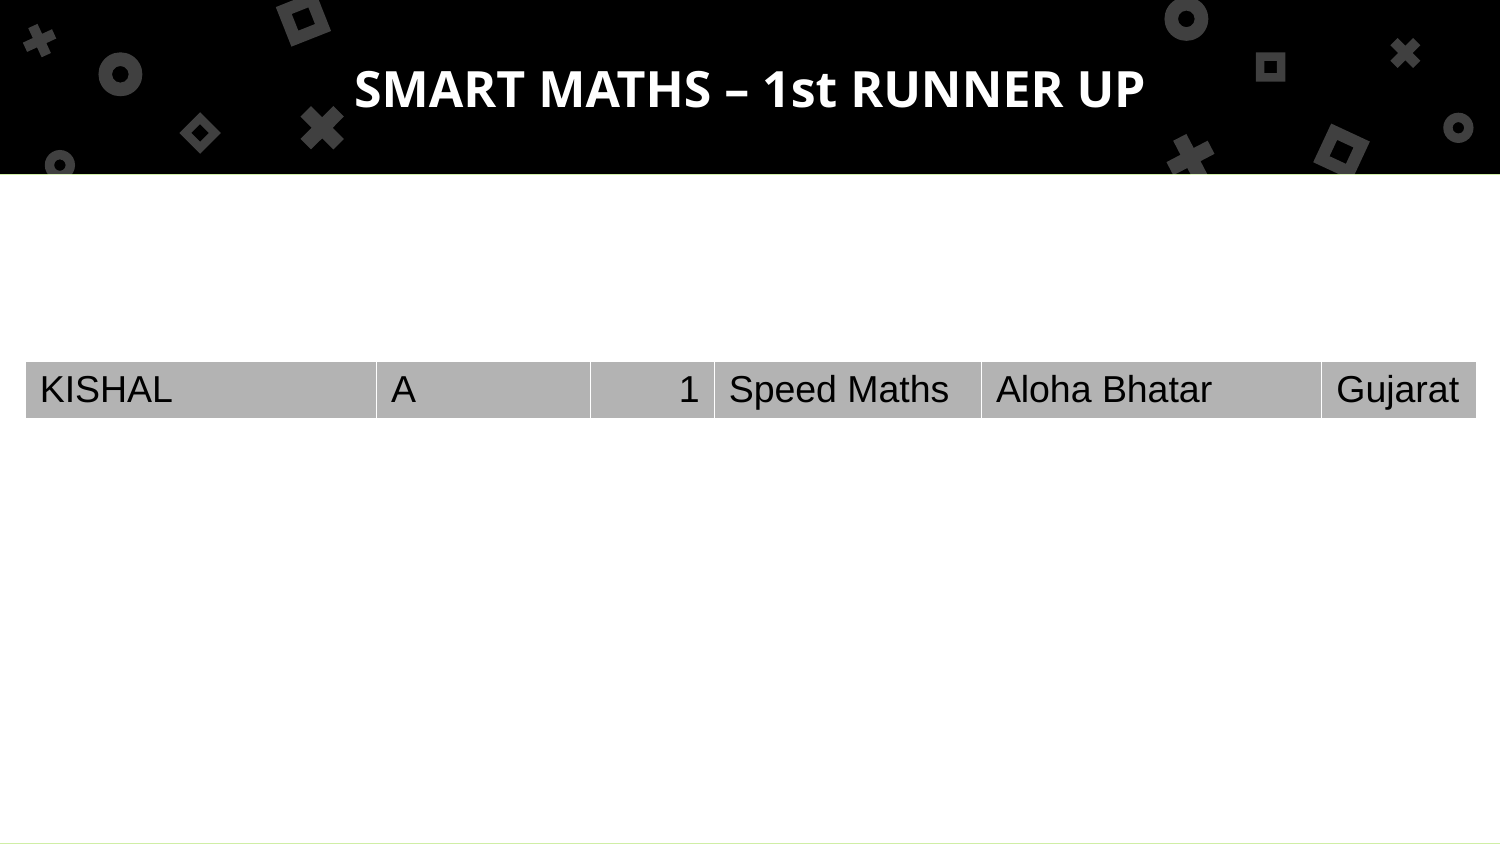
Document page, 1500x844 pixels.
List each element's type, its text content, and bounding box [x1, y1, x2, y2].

table_header 1 [591, 362, 714, 418]
table_header Speed Maths [715, 362, 981, 418]
table_header Aloha Bhatar [982, 362, 1321, 418]
table_header KISHAL [26, 362, 376, 418]
text_box SMART MATHS – 1st RUNNER UP [75, 0, 1425, 175]
table_header Gujarat [1322, 362, 1476, 418]
table_header A [377, 362, 590, 418]
